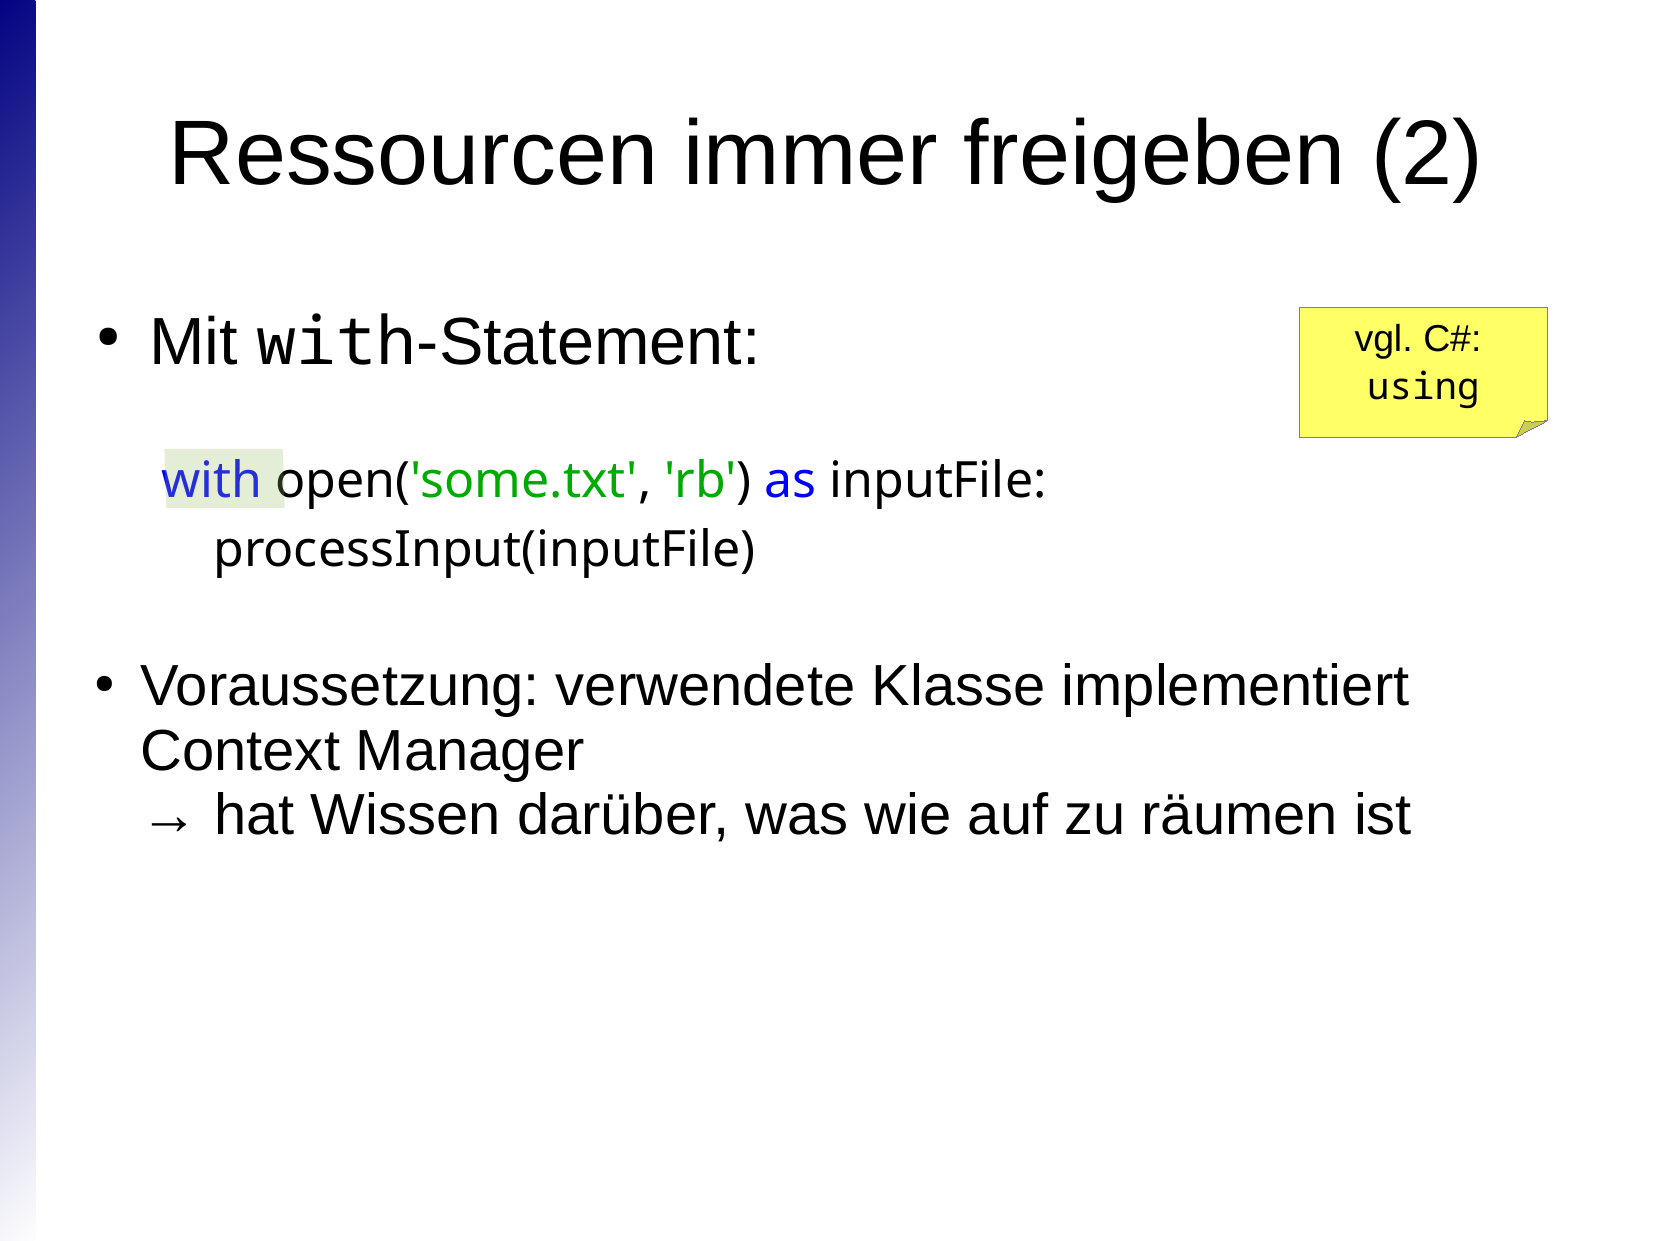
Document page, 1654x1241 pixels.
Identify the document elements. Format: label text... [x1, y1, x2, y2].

text_box vgl. C#: using [1299, 307, 1548, 438]
title Ressourcen immer freigeben (2) [82, 49, 1571, 257]
text_box with open('some.txt', 'rb') as inputFile: processInput(inputFile) [94, 437, 1548, 569]
list Mit with-Statement: [78, 292, 1567, 402]
list Voraussetzung: verwendete Klasse implementiert Context Manager → hat Wissen darüber, was wie auf zu räumen ist [78, 653, 1567, 851]
text_box [164, 448, 285, 508]
